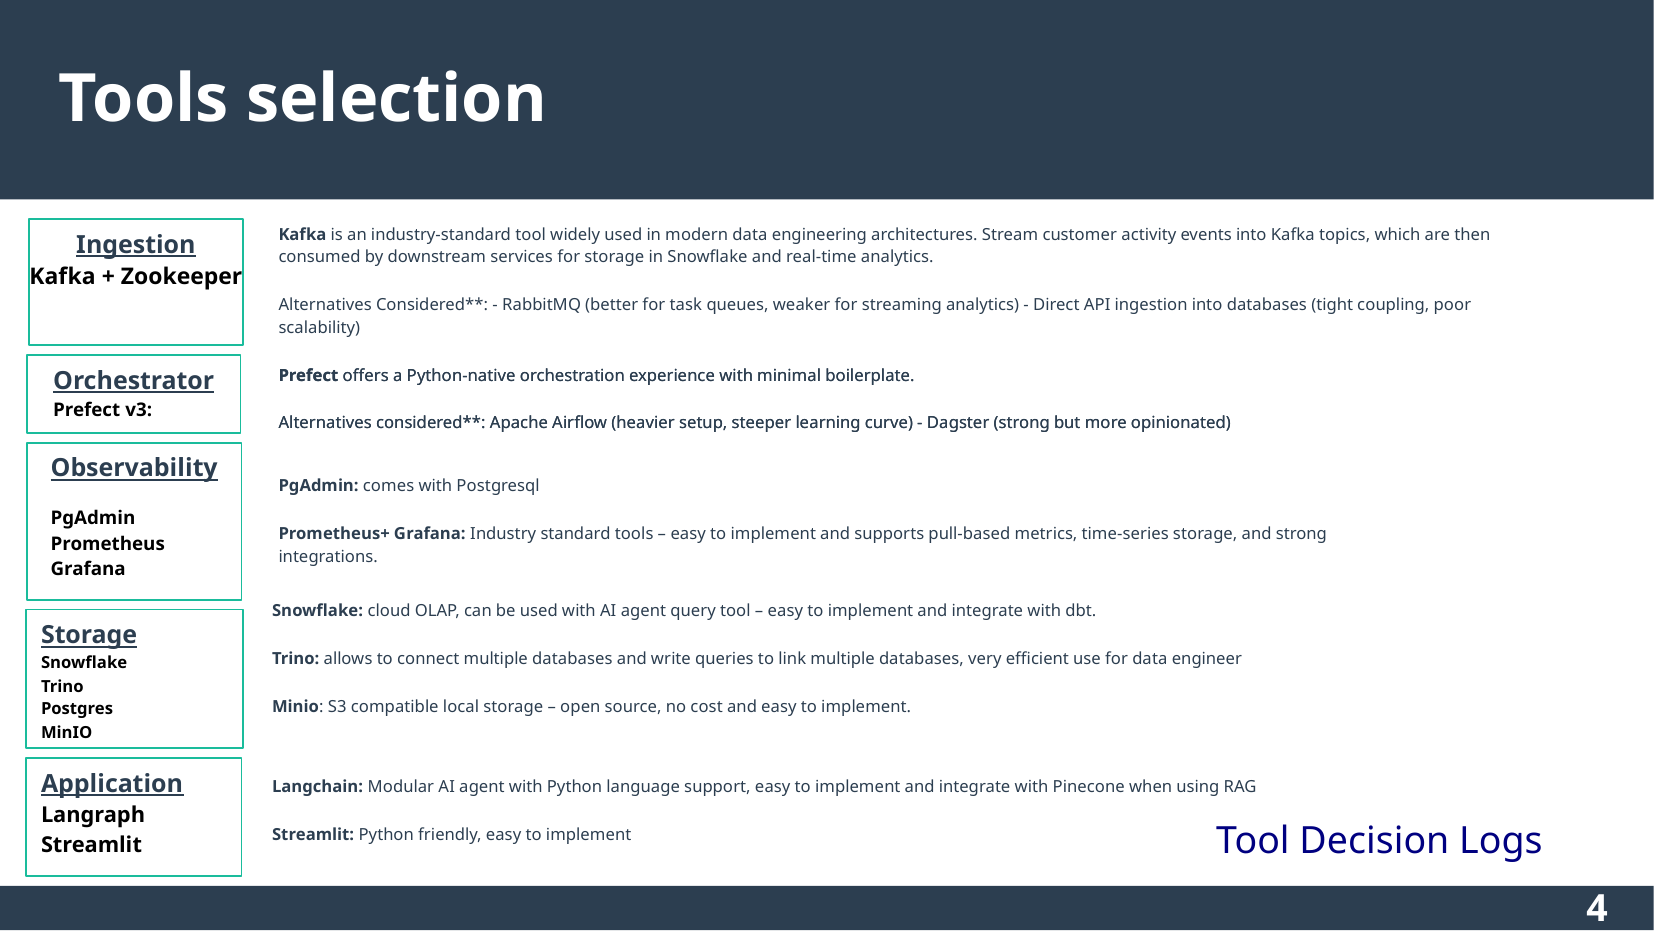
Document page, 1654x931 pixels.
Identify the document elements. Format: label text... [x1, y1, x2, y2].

text_box PgAdmin: comes with Postgresql Prometheus+ Grafana: Industry standard tools – easy to implement and supports pull-based metrics, time-series storage, and strong integrations. [263, 466, 1349, 575]
text_box Snowflake: cloud OLAP, can be used with AI agent query tool – easy to implement and integrate with dbt. Trino: allows to connect multiple databases and write queries to link multiple databases, very efficient use for data engineer Minio: S3 compatible local storage – open source, no cost and easy to implement. [257, 591, 1343, 725]
text_box Application Langraph Streamlit [26, 757, 242, 877]
title Tools selection [59, 37, 1595, 155]
text_box Tool Decision Logs [1137, 804, 1622, 874]
text_box Orchestrator Prefect v3: [27, 355, 241, 433]
text_box Kafka is an industry-standard tool widely used in modern data engineering architectures. Stream customer activity events into Kafka topics, which are then consumed by downstream services for storage in Snowflake and real-time analytics. Alternatives Considered**: - RabbitMQ (better for task queues, weaker for streaming analytics) - Direct API ingestion into databases (tight coupling, poor scalability) [263, 214, 1543, 400]
text_box Storage Snowflake Trino Postgres MinIO [26, 609, 243, 748]
text_box Ingestion Kafka + Zookeeper [29, 218, 243, 346]
text_box Observability PgAdmin Prometheus Grafana [27, 442, 242, 601]
text_box Langchain: Modular AI agent with Python language support, easy to implement and integrate with Pinecone when using RAG Streamlit: Python friendly, easy to implement [257, 755, 1343, 865]
text_box Prefect offers a Python-native orchestration experience with minimal boilerplate. Alternatives considered**: Apache Airflow (heavier setup, steeper learning curve) - Dagster (strong but more opinionated) [263, 344, 1349, 453]
